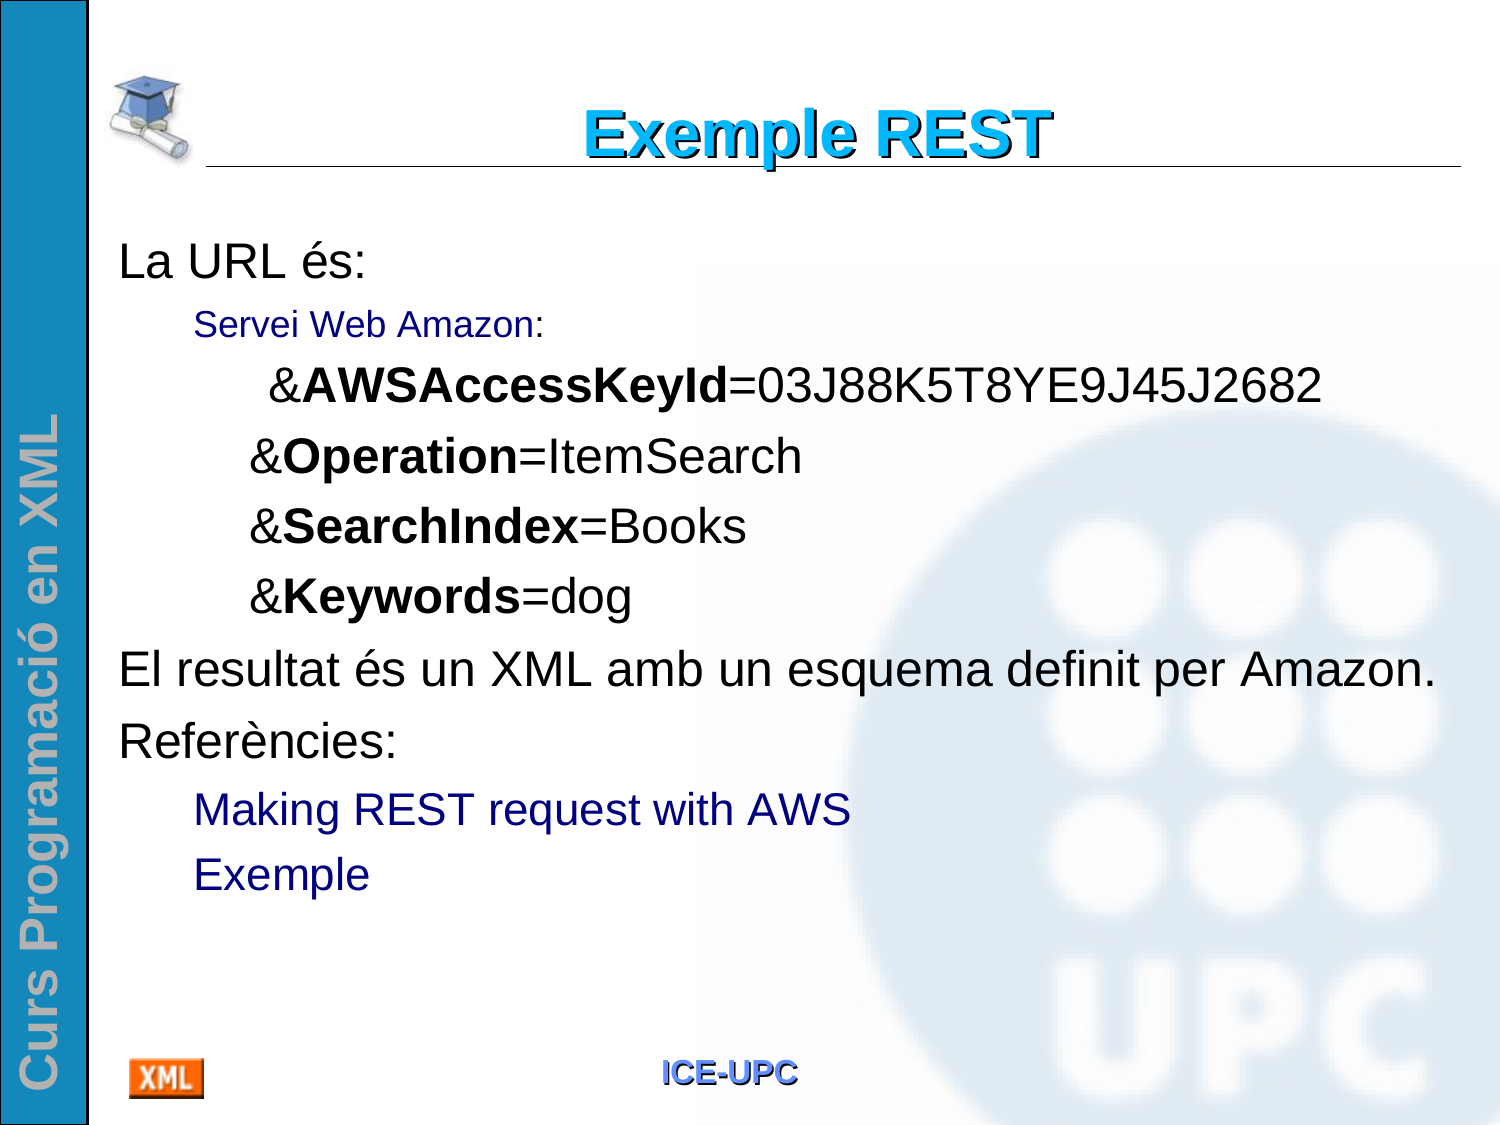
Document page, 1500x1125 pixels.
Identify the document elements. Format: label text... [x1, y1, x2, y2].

picture [694, 262, 1500, 1125]
picture [129, 1058, 204, 1099]
title Exemple REST [206, 88, 1447, 178]
list La URL és: Servei Web Amazon: &AWSAccessKeyId=03J88K5T8YE9J45J2682 &Operation=ItemSearch &SearchIndex=Books &Keywords=dog El resultat és un XML amb un esquema definit per Amazon. Referències: Making REST request with AWS Exemple [118, 232, 1477, 1033]
picture [93, 61, 206, 174]
